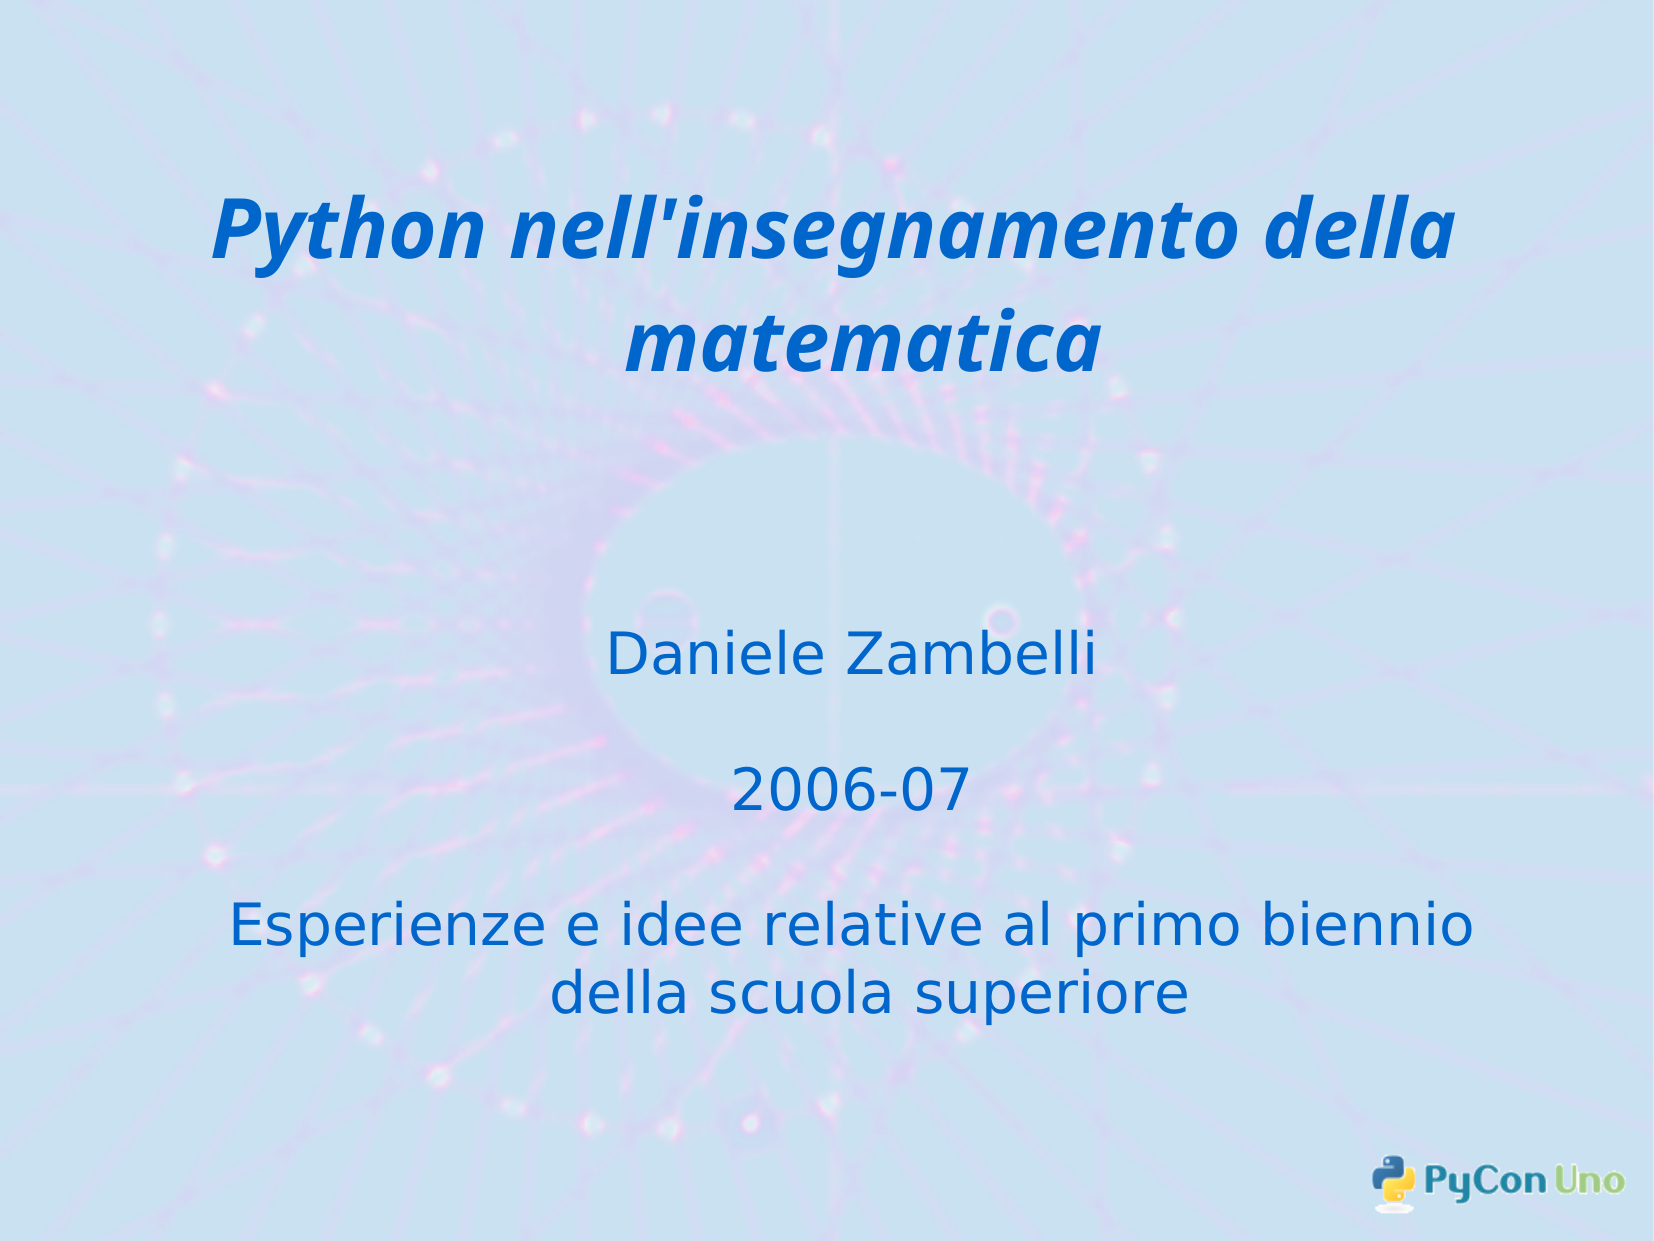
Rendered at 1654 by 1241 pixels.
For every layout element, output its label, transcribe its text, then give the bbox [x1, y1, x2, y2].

picture [0, 0, 1654, 1241]
subtitle Daniele Zambelli 2006-07 Esperienze e idee relative al primo biennio della scuola superiore [139, 501, 1530, 1147]
title Python nell'insegnamento della matematica [128, 179, 1541, 387]
